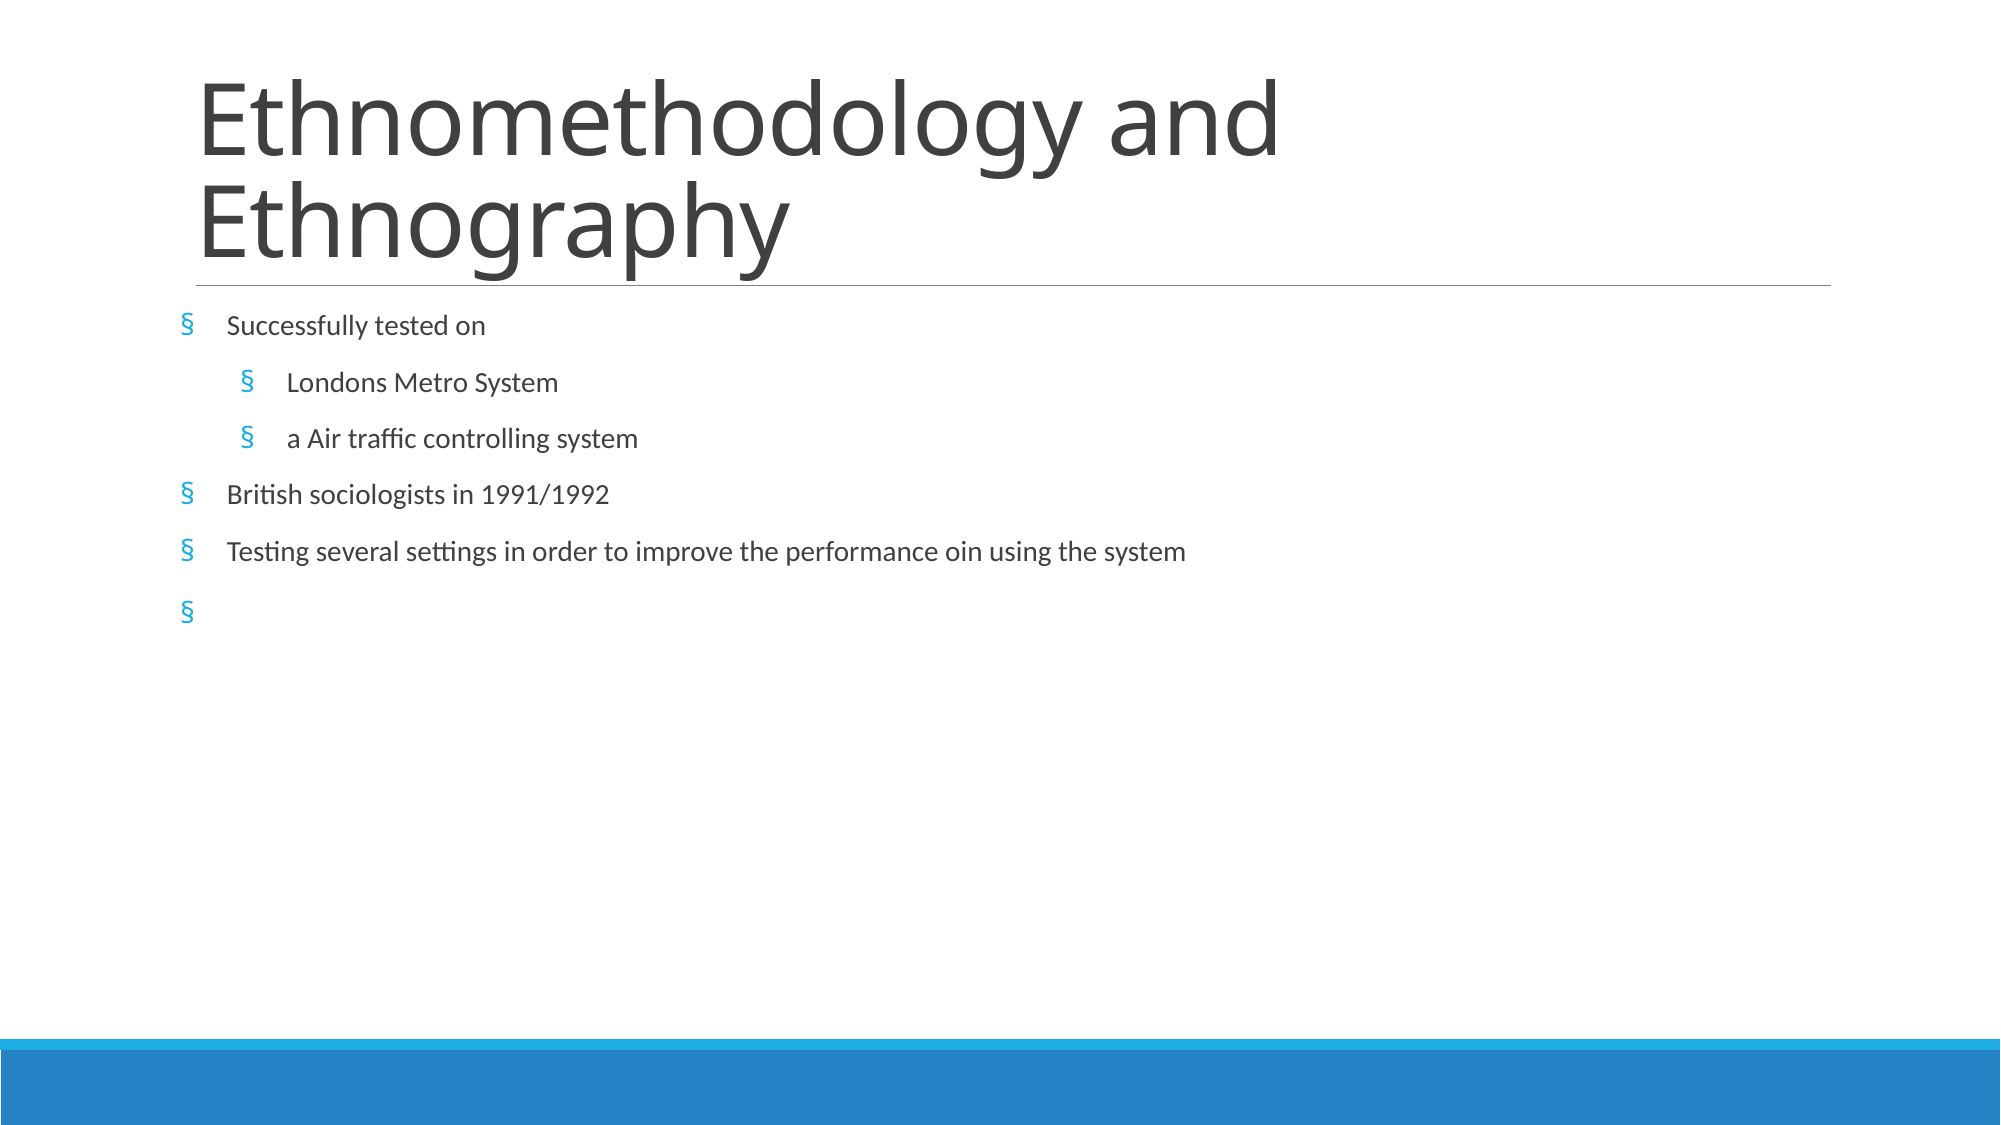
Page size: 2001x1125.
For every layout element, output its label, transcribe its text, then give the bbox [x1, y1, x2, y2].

title Ethnomethodology and Ethnography [180, 47, 1831, 286]
list Successfully tested on Londons Metro System a Air traffic controlling system British sociologists in 1991/1992 Testing several settings in order to improve the performance oin using the system [180, 302, 1831, 963]
